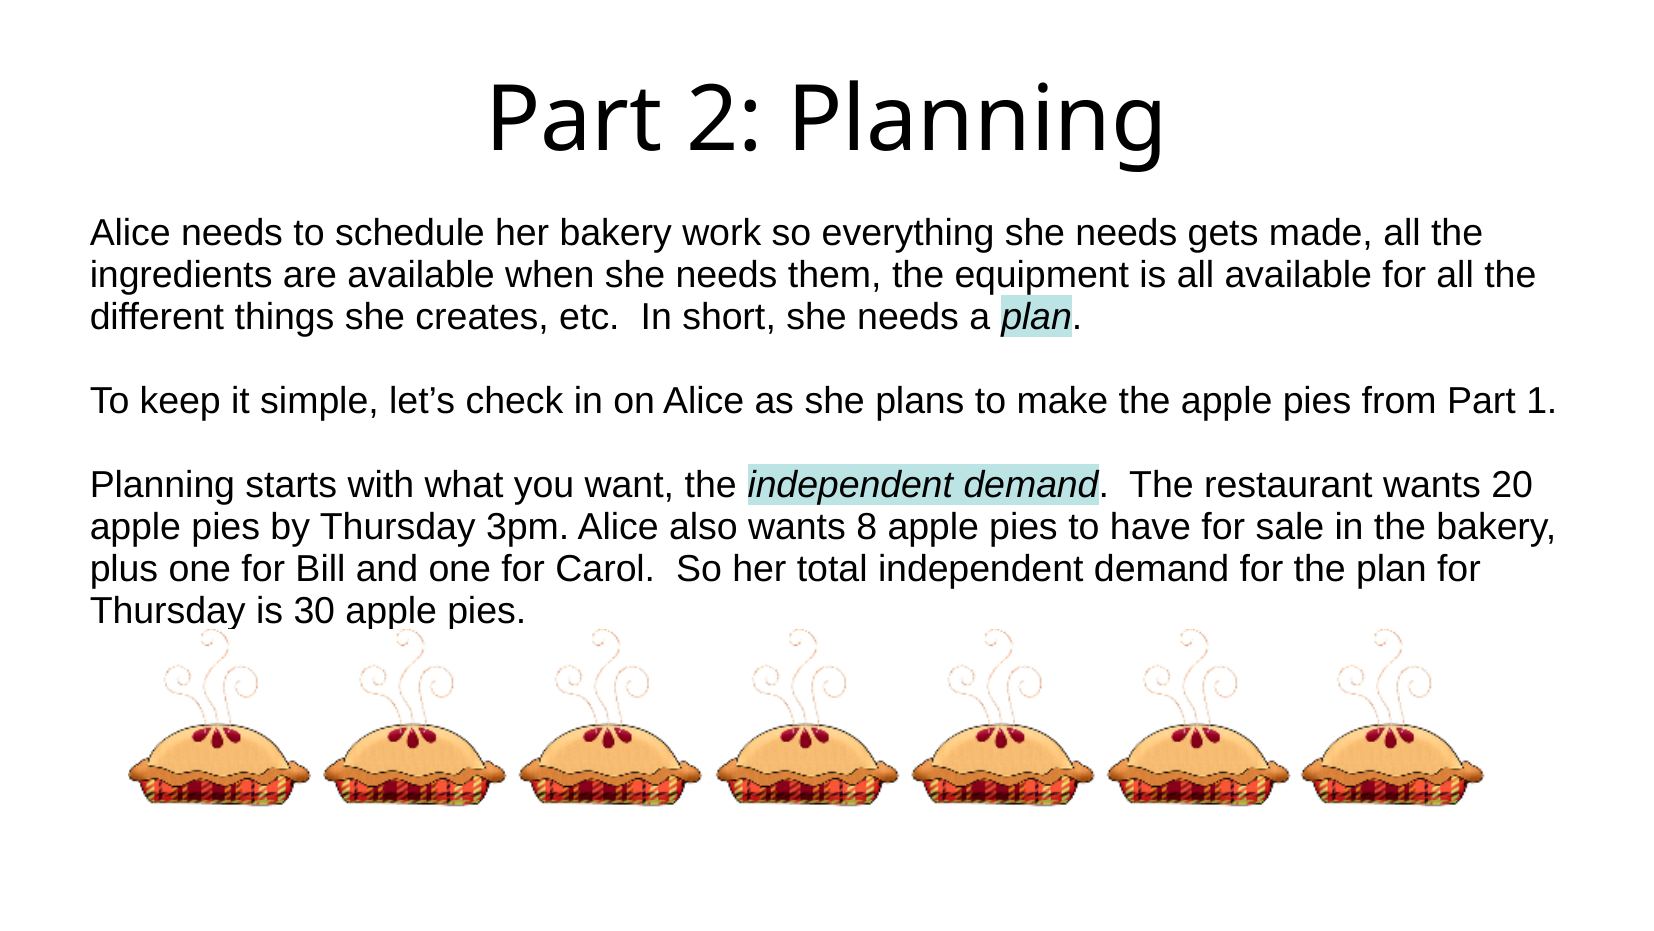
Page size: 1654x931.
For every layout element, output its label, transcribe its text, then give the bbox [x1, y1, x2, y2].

text_box Alice needs to schedule her bakery work so everything she needs gets made, all the ingredients are available when she needs them, the equipment is all available for all the different things she creates, etc. In short, she needs a plan. To keep it simple, let’s check in on Alice as she plans to make the apple pies from Part 1. Planning starts with what you want, the independent demand. The restaurant wants 20 apple pies by Thursday 3pm. Alice also wants 8 apple pies to have for sale in the bakery, plus one for Bill and one for Carol. So her total independent demand for the plan for Thursday is 30 apple pies. [75, 204, 1576, 639]
title Part 2: Planning [82, 37, 1571, 193]
picture [128, 629, 1486, 809]
